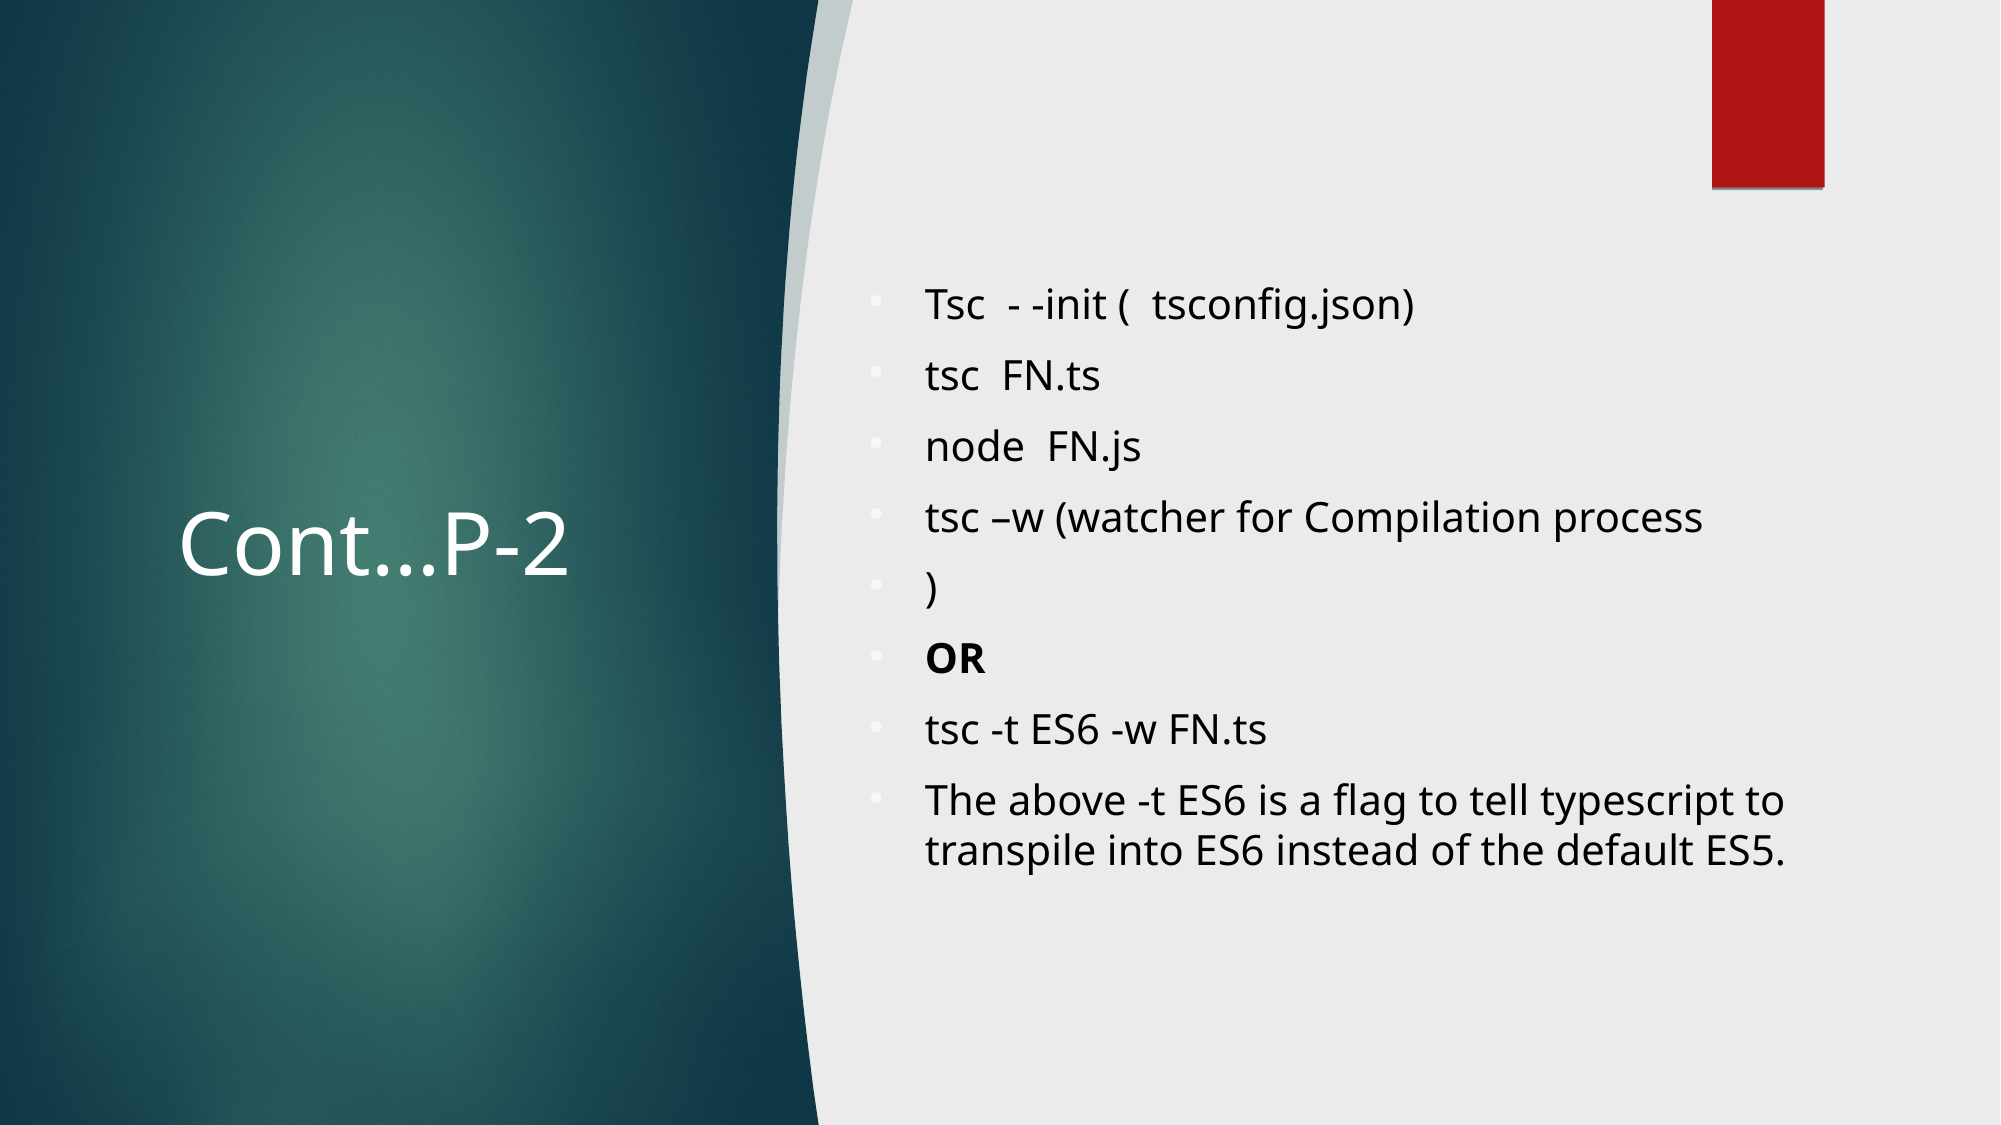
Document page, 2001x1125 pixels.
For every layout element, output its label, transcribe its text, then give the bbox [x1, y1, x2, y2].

text_box [0, 0, 2000, 1125]
title Cont…P-2 [107, 270, 587, 1004]
list Tsc - -init ( tsconfig.json) tsc FN.ts node FN.js tsc –w (watcher for Compilation process ) OR tsc -t ES6 -w FN.ts The above -t ES6 is a flag to tell typescript to transpile into ES6 instead of the default ES5. [853, 270, 1825, 1004]
